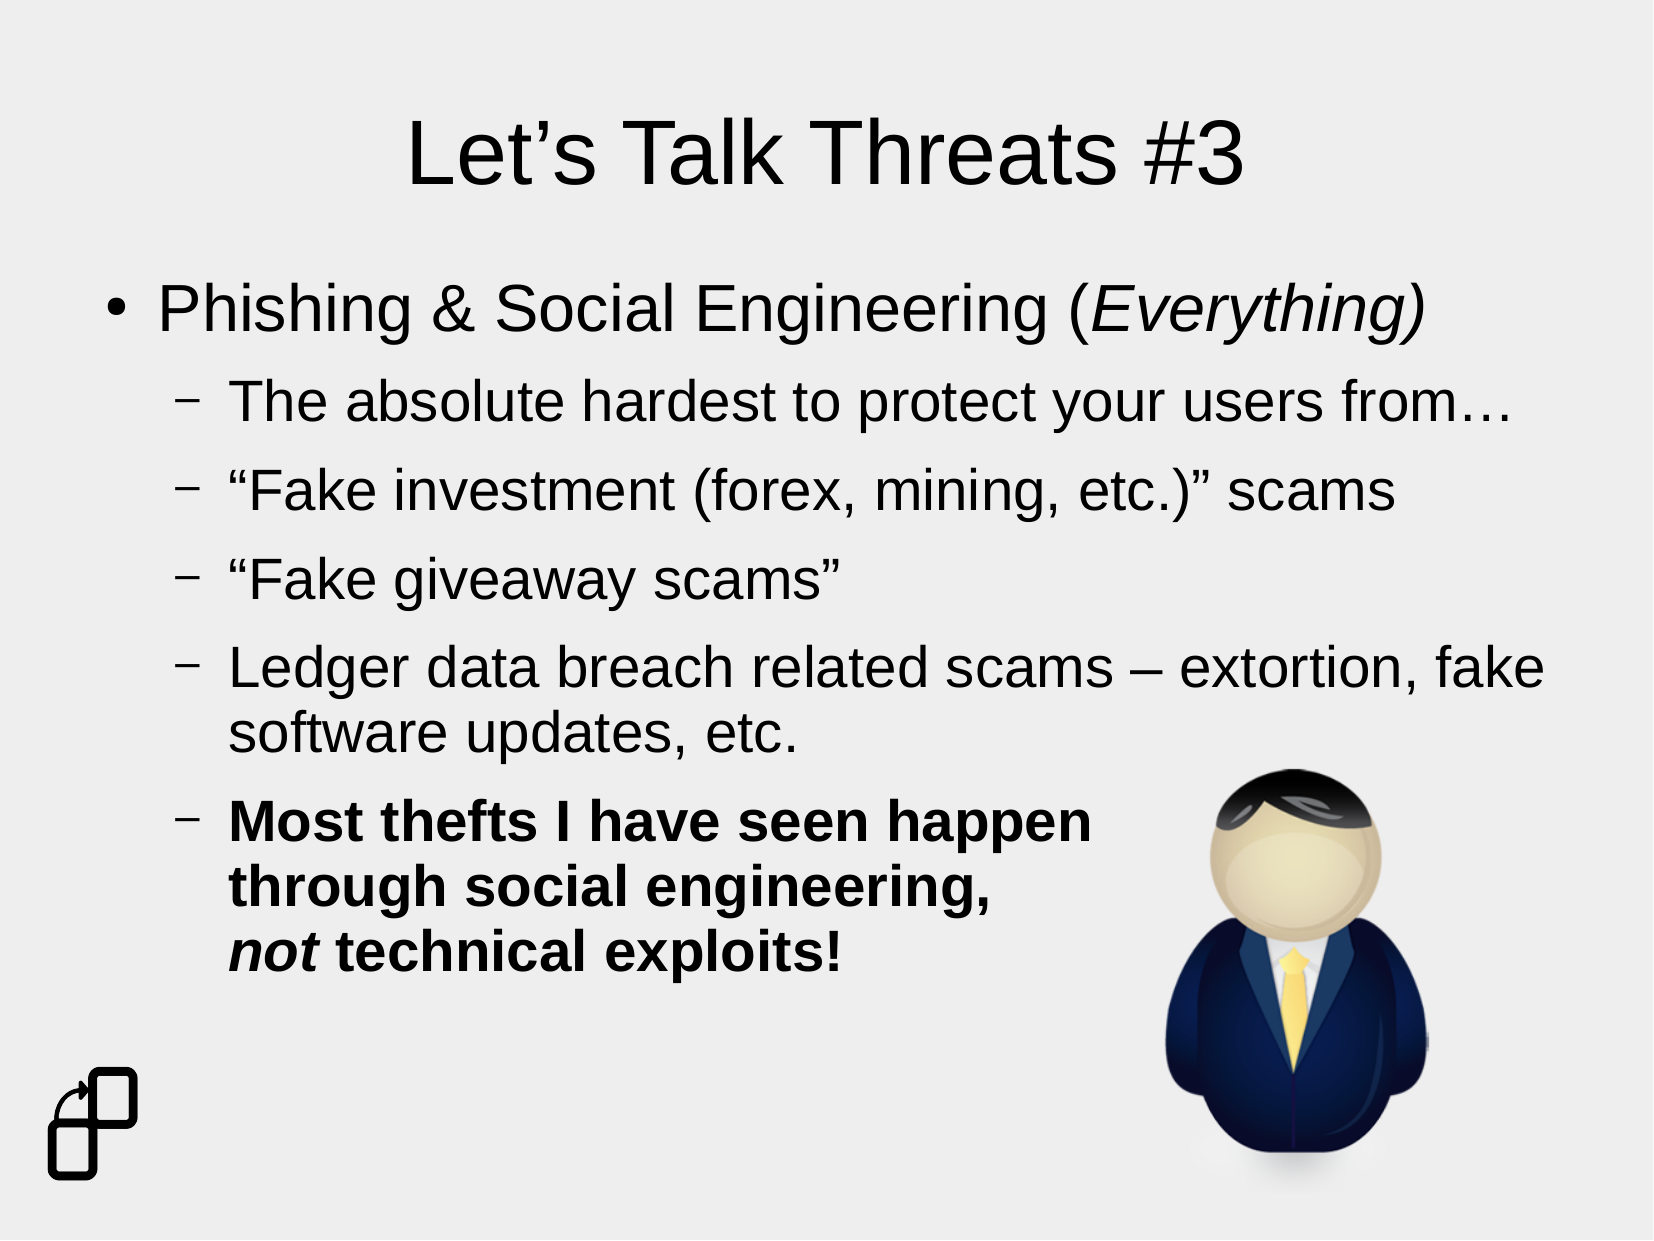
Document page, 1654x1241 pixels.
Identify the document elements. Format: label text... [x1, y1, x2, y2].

title Let’s Talk Threats #3 [82, 49, 1571, 257]
list Phishing & Social Engineering (Everything) The absolute hardest to protect your users from… “Fake investment (forex, mining, etc.)” scams “Fake giveaway scams” Ledger data breach related scams – extortion, fake software updates, etc. Most thefts I have seen happen through social engineering, not technical exploits! [86, 270, 1576, 991]
picture [30, 1062, 153, 1186]
picture [1125, 734, 1473, 1193]
